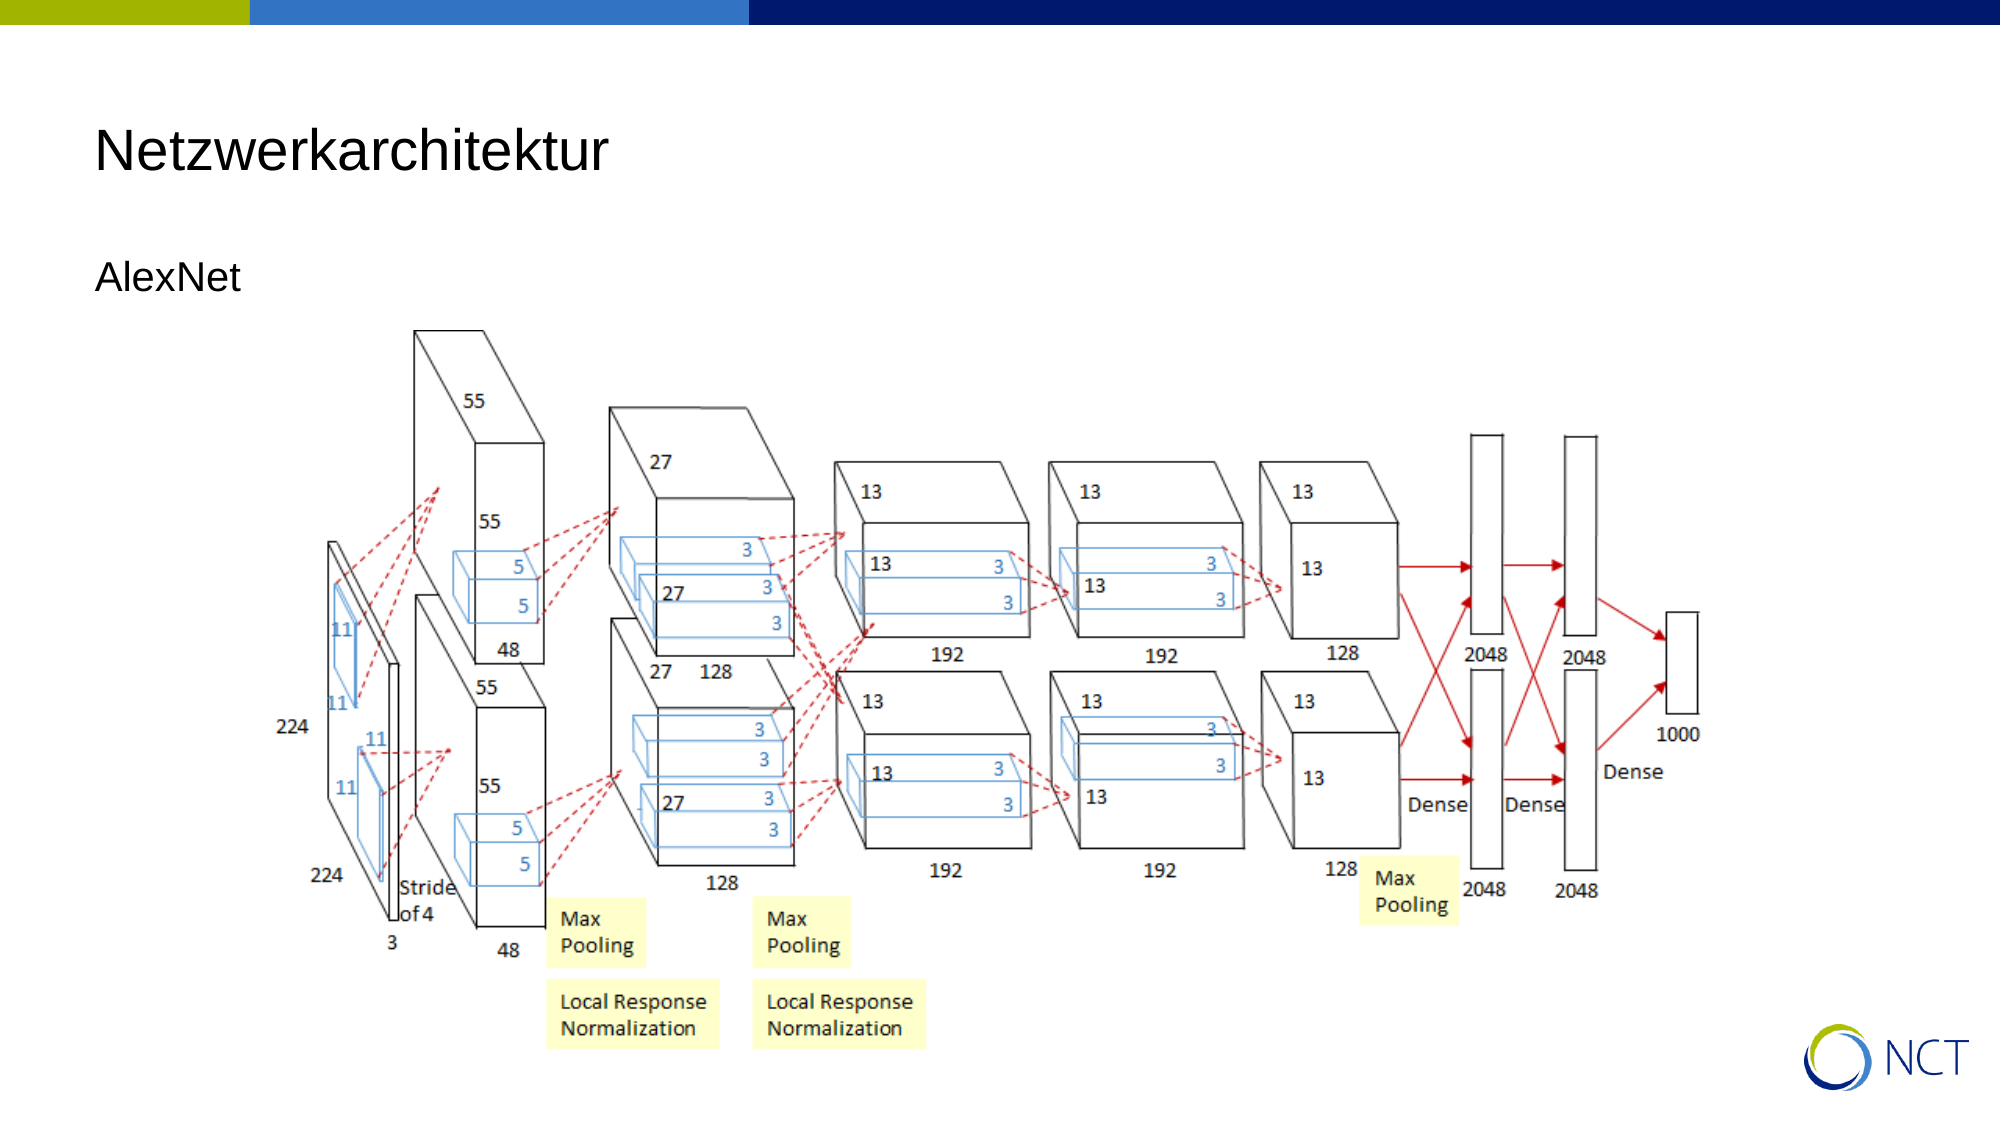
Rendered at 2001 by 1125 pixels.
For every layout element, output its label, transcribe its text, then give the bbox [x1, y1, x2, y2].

title Netzwerkarchitektur [94, 112, 1886, 249]
list AlexNet [94, 249, 1886, 988]
picture [1804, 1024, 1969, 1091]
picture [262, 330, 1719, 1056]
